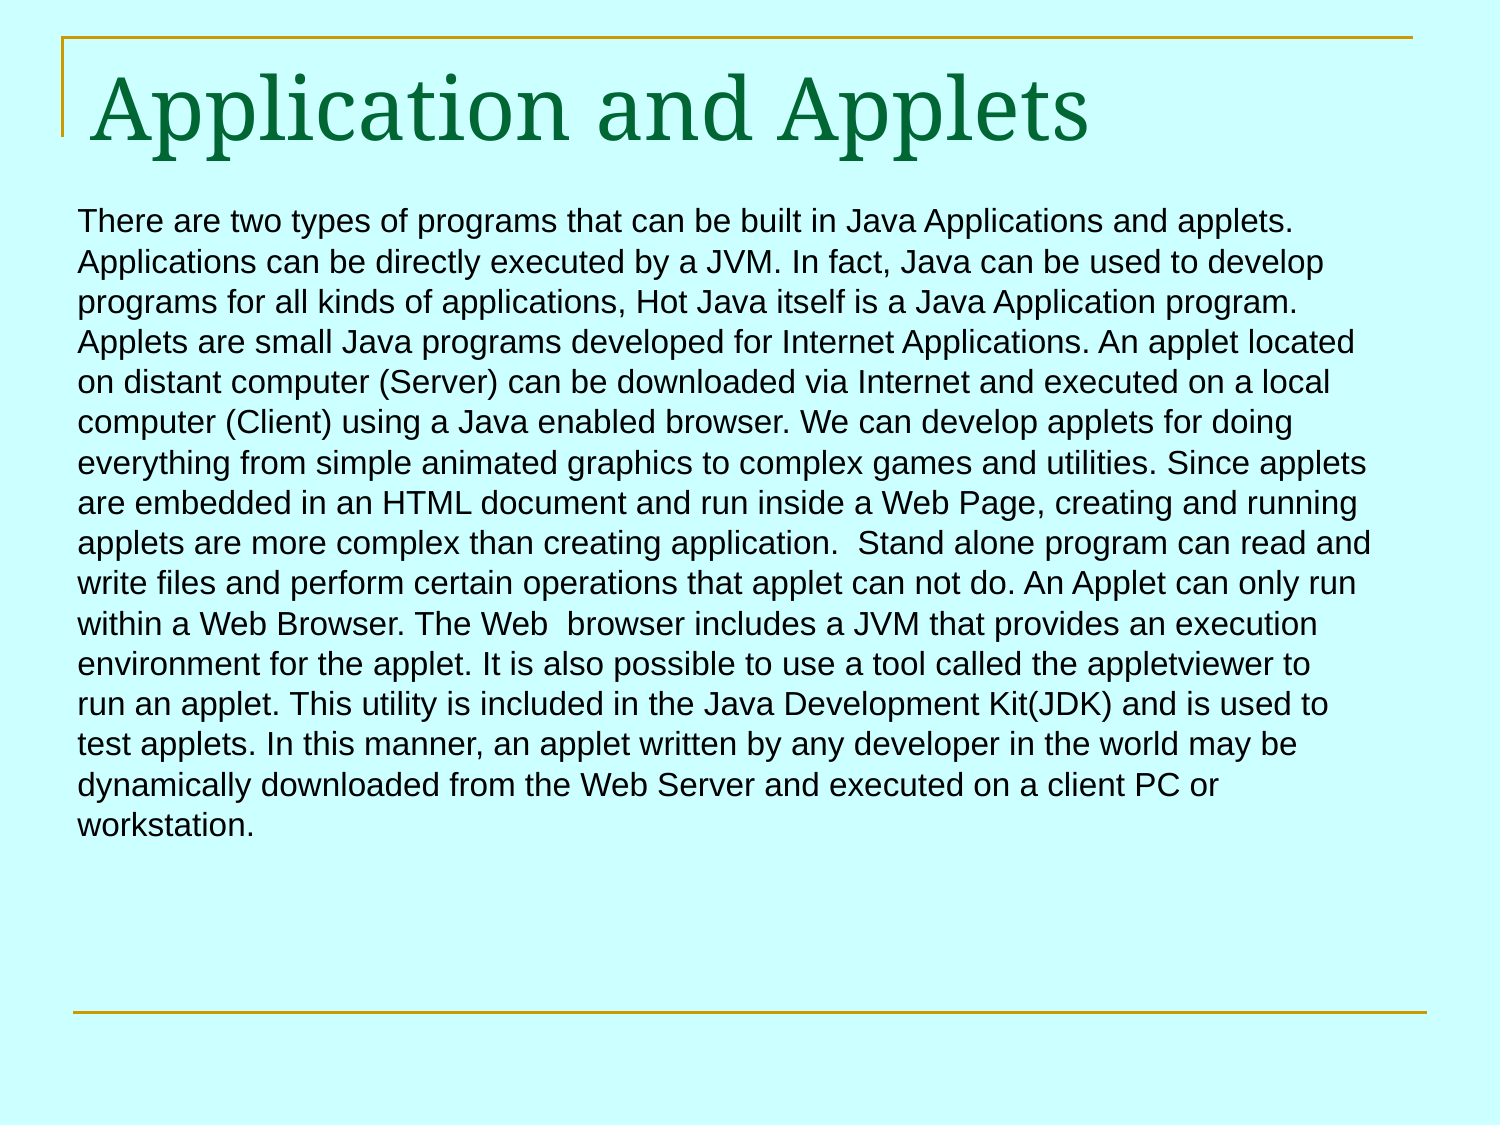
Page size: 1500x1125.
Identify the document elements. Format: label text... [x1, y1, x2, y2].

list There are two types of programs that can be built in Java Applications and applets. Applications can be directly executed by a JVM. In fact, Java can be used to develop programs for all kinds of applications, Hot Java itself is a Java Application program. Applets are small Java programs developed for Internet Applications. An applet located on distant computer (Server) can be downloaded via Internet and executed on a local computer (Client) using a Java enabled browser. We can develop applets for doing everything from simple animated graphics to complex games and utilities. Since applets are embedded in an HTML document and run inside a Web Page, creating and running applets are more complex than creating application. Stand alone program can read and write files and perform certain operations that applet can not do. An Applet can only run within a Web Browser. The Web browser includes a JVM that provides an execution environment for the applet. It is also possible to use a tool called the appletviewer to run an applet. This utility is included in the Java Development Kit(JDK) and is used to test applets. In this manner, an applet written by any developer in the world may be dynamically downloaded from the Web Server and executed on a client PC or workstation. [62, 199, 1475, 1044]
title Application and Applets [75, 45, 1426, 199]
